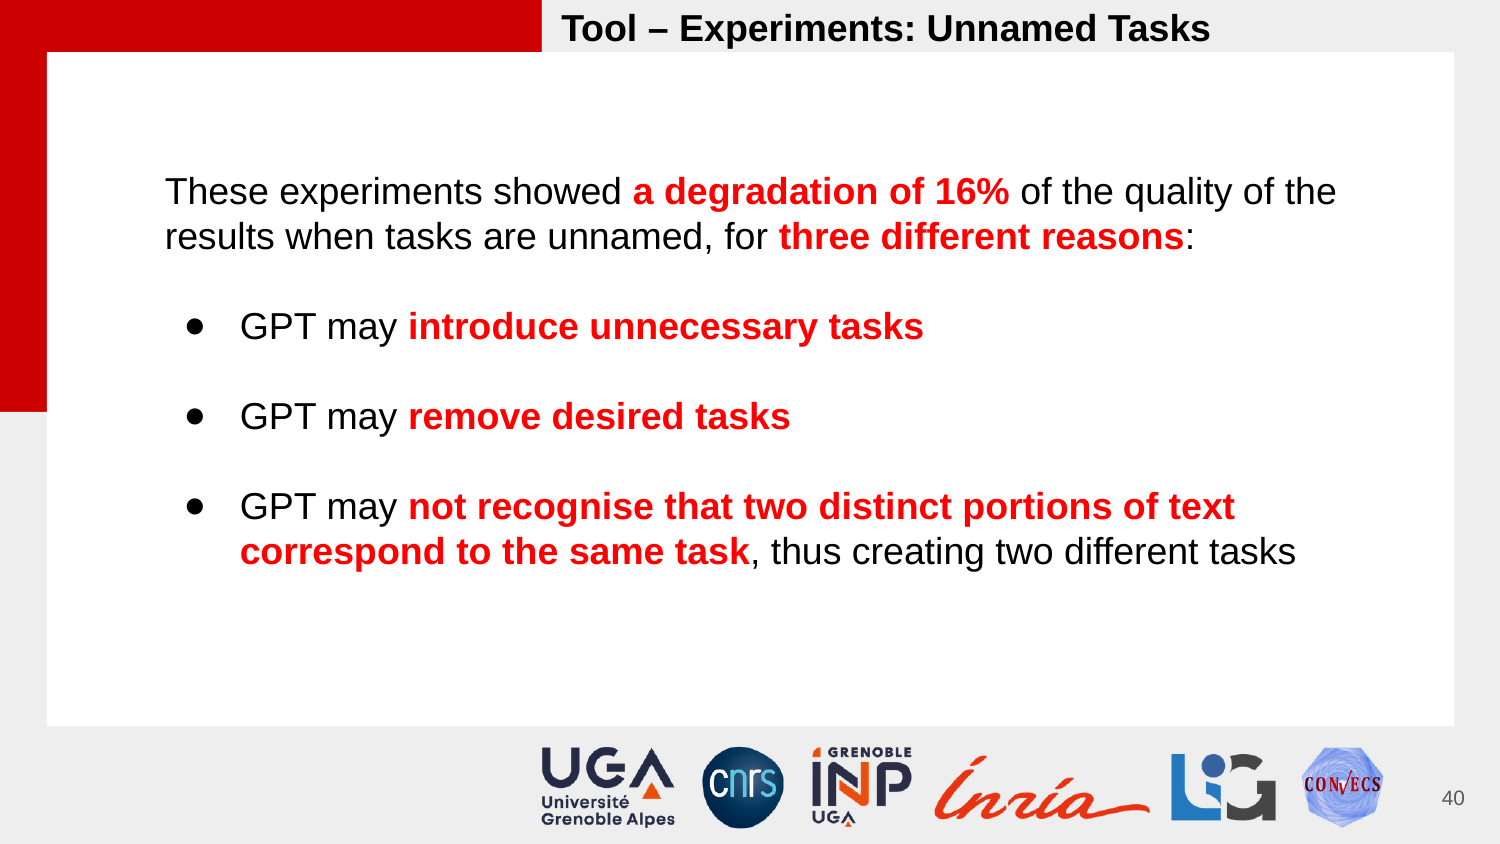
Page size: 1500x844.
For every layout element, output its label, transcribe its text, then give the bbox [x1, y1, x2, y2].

text_box These experiments showed a degradation of 16% of the quality of the results when tasks are unnamed, for three different reasons: GPT may introduce unnecessary tasks GPT may remove desired tasks GPT may not recognise that two distinct portions of text correspond to the same task, thus creating two different tasks [149, 151, 1372, 676]
slide_number <numéro> [1389, 764, 1480, 830]
text_box Tool – Experiments: Unnamed Tasks [546, 0, 1441, 55]
picture [0, 0, 1500, 844]
